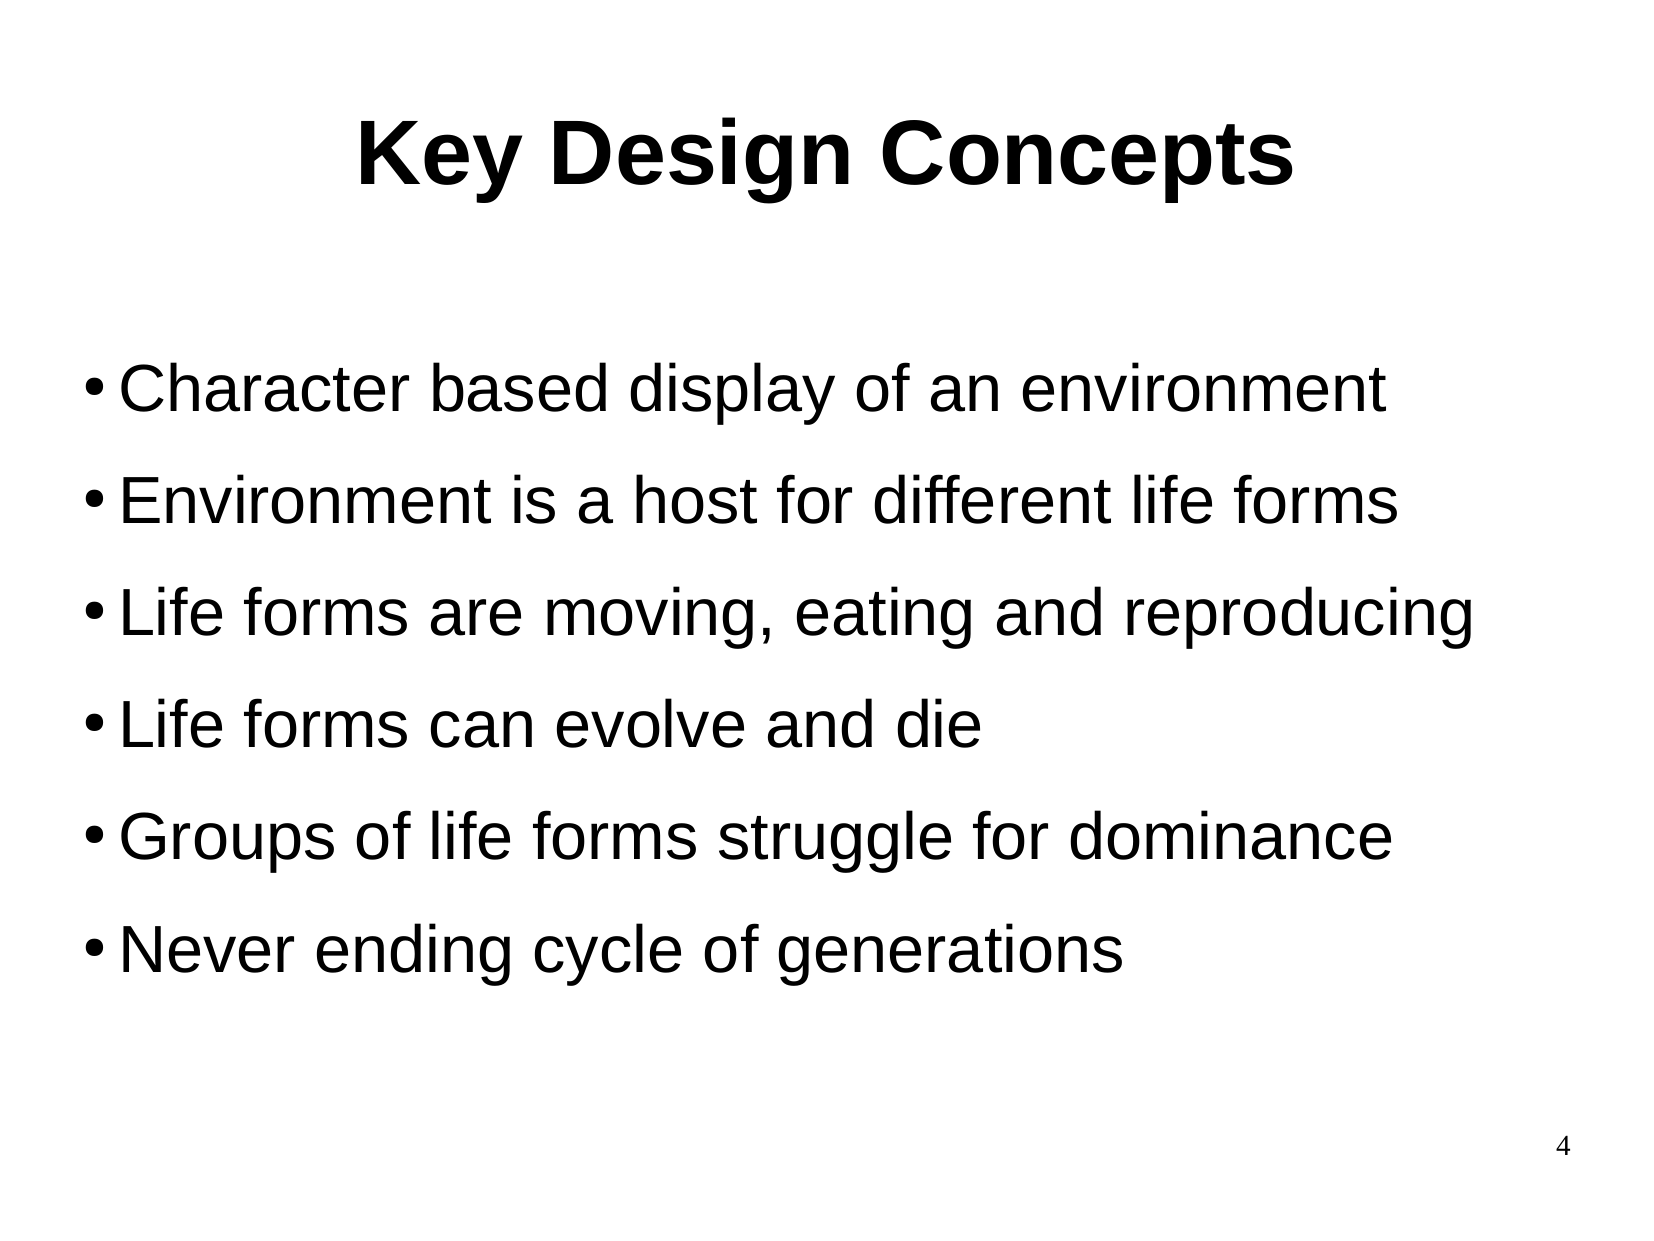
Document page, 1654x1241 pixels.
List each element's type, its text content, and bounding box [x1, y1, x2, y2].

subtitle Character based display of an environment Environment is a host for different life forms Life forms are moving, eating and reproducing Life forms can evolve and die Groups of life forms struggle for dominance Never ending cycle of generations [82, 290, 1571, 1010]
title Key Design Concepts [82, 49, 1571, 257]
